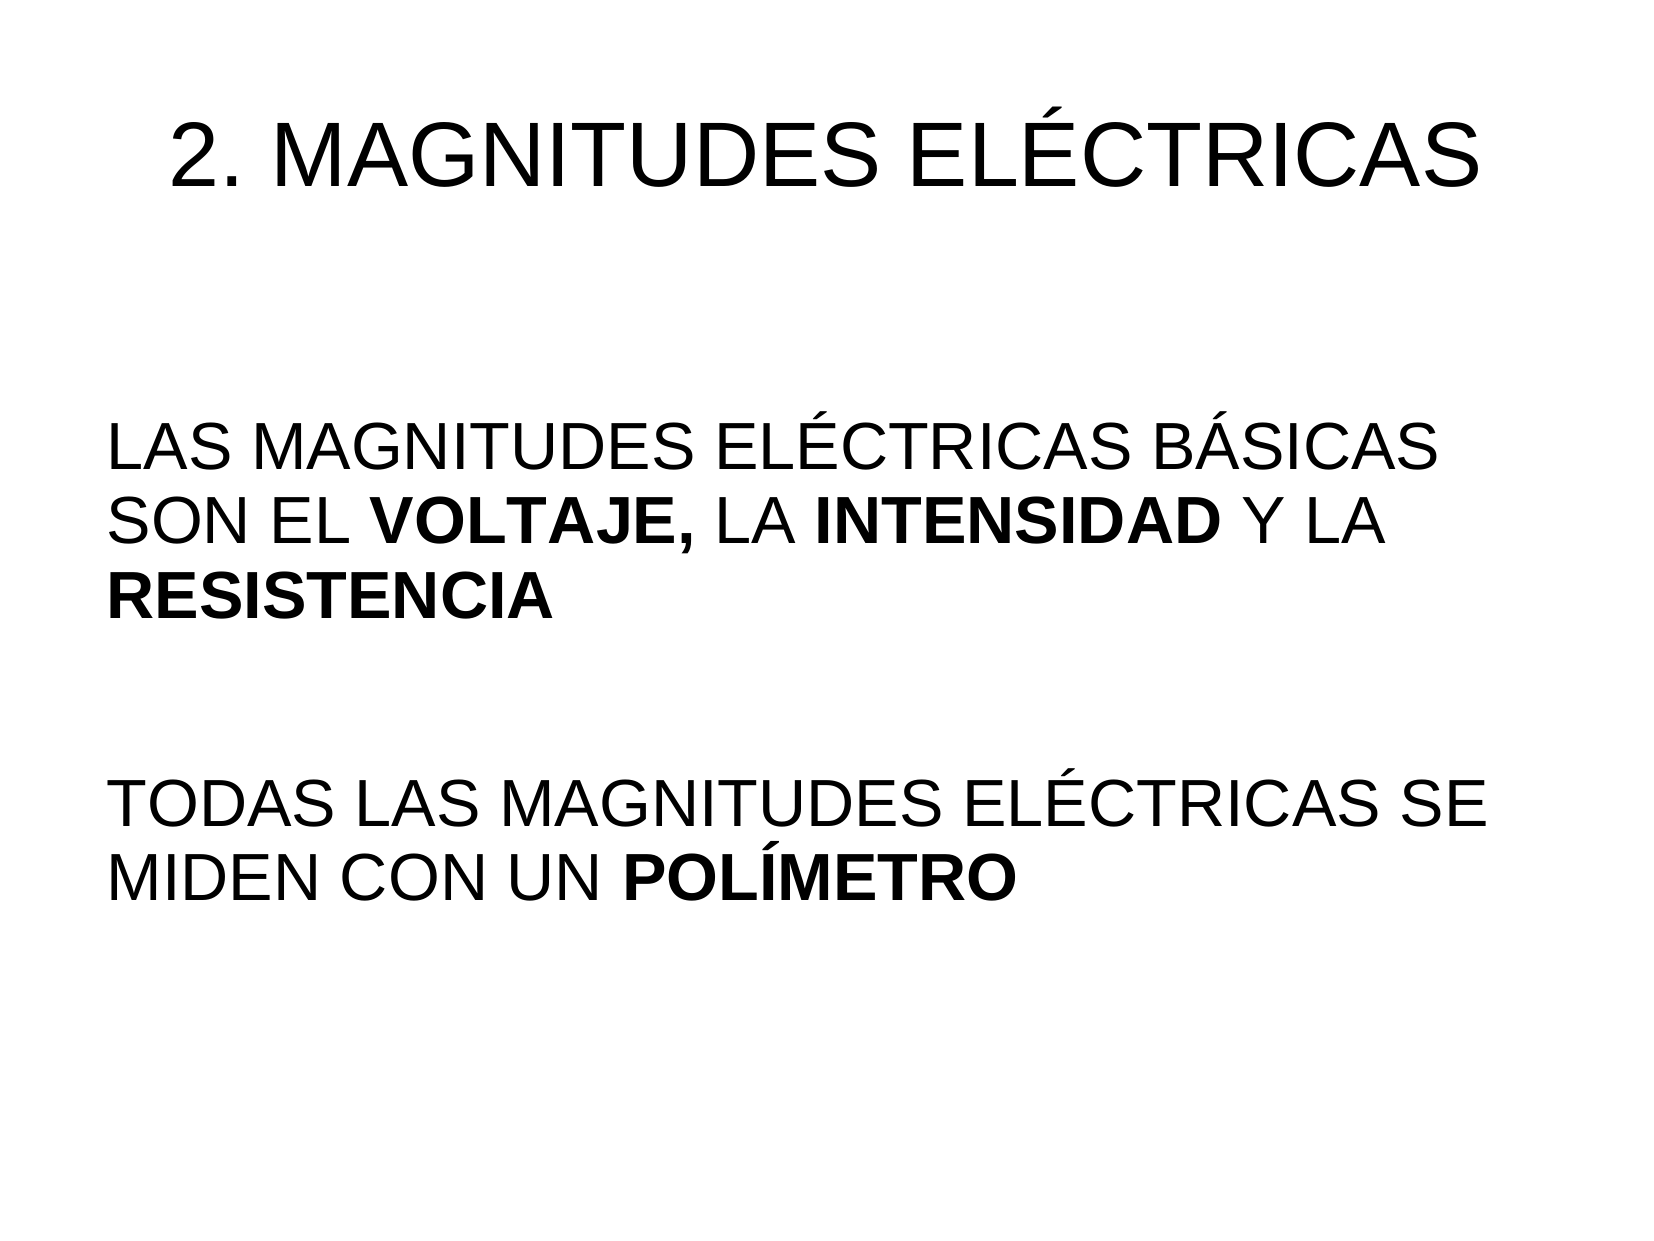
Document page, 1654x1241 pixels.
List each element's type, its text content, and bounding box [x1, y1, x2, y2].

list LAS MAGNITUDES ELÉCTRICAS BÁSICAS SON EL VOLTAJE, LA INTENSIDAD Y LA RESISTENCIA TODAS LAS MAGNITUDES ELÉCTRICAS SE MIDEN CON UN POLÍMETRO [106, 295, 1595, 1114]
title 2. MAGNITUDES ELÉCTRICAS [82, 46, 1571, 260]
